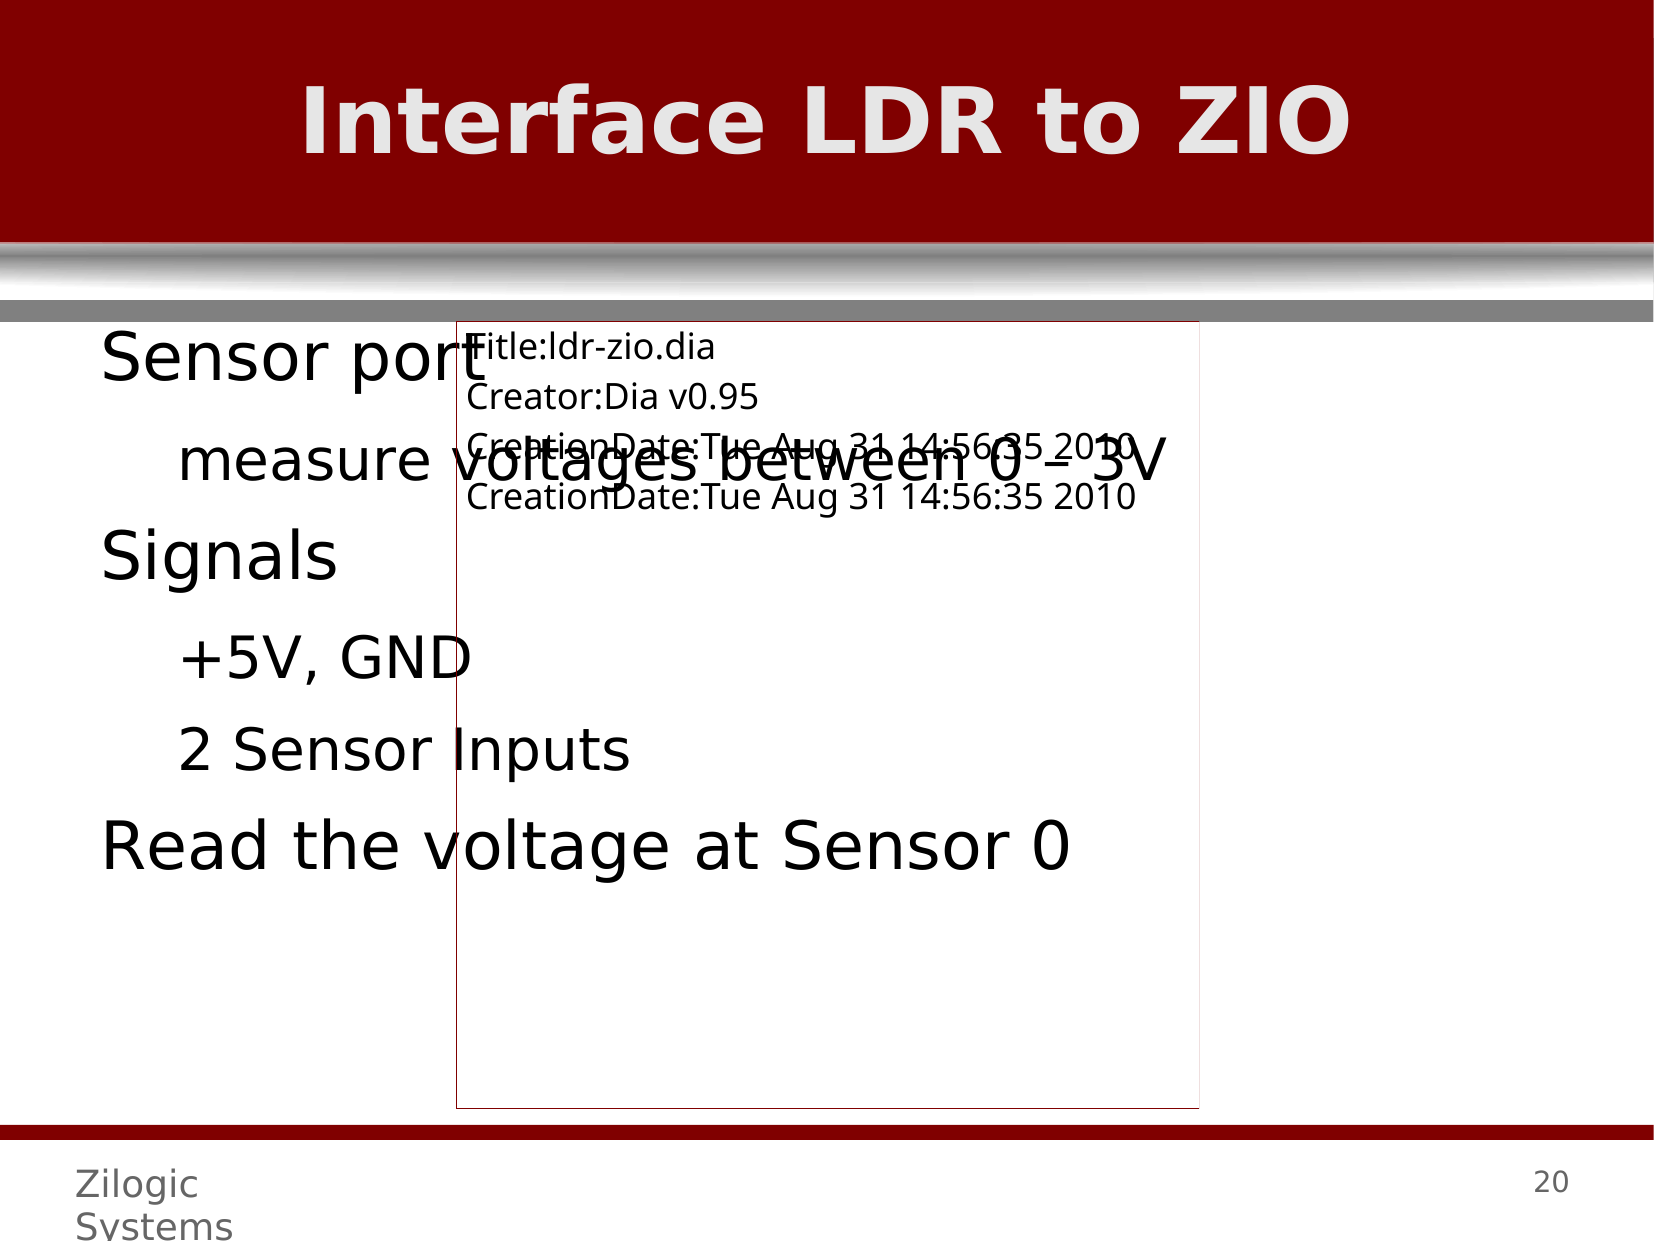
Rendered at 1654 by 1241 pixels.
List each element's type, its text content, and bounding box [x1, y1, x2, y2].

picture [845, 328, 1572, 1099]
list Sensor port measure voltages between 0 – 3V Signals +5V, GND 2 Sensor Inputs Read the voltage at Sensor 0 [82, 318, 809, 1094]
list Sensor port measure voltages between 0 – 3V Signals +5V, GND 2 Sensor Inputs Read the voltage at Sensor 0 [457, 322, 809, 1094]
title Interface LDR to ZIO [82, 26, 1571, 218]
